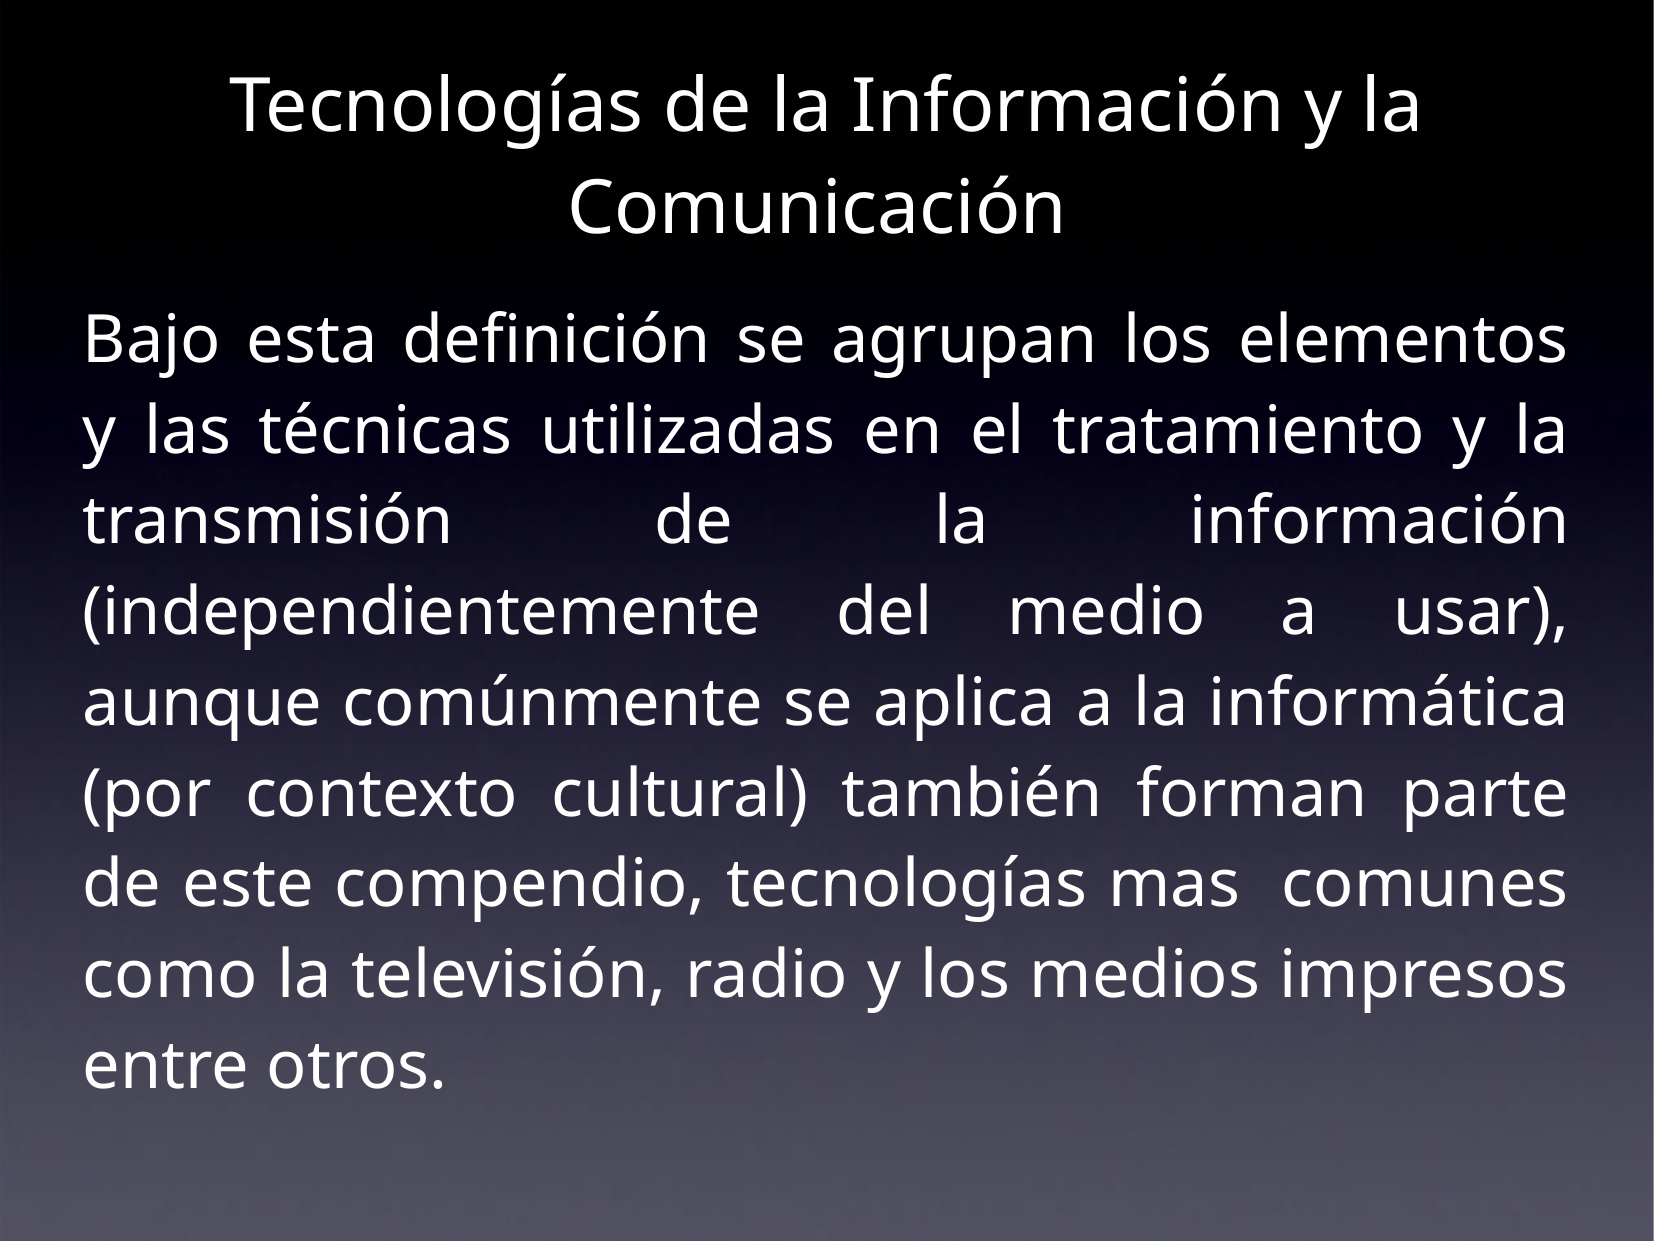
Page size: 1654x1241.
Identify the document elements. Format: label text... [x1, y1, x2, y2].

title Tecnologías de la Información y la Comunicación [82, 56, 1571, 250]
text_box Bajo esta definición se agrupan los elementos y las técnicas utilizadas en el tratamiento y la transmisión de la información (independientemente del medio a usar), aunque comúnmente se aplica a la informática (por contexto cultural) también forman parte de este compendio, tecnologías mas comunes como la televisión, radio y los medios impresos entre otros. [82, 290, 1571, 1109]
picture [0, 0, 1654, 1241]
